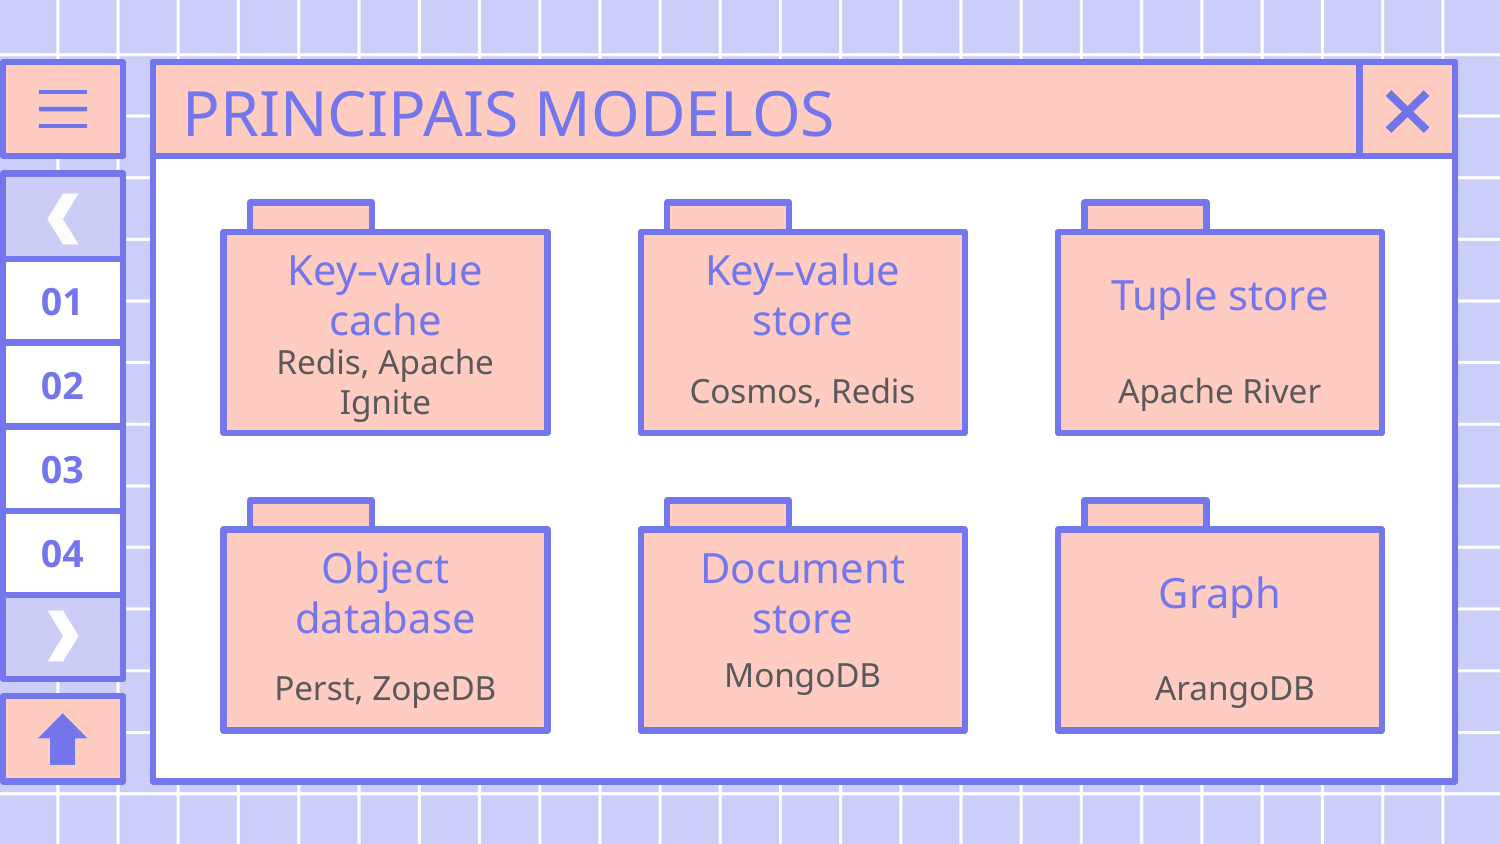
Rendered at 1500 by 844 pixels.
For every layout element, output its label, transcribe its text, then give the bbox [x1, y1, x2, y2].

subtitle Redis, Apache Ignite [238, 355, 533, 407]
subtitle Document store [655, 556, 950, 628]
subtitle Perst, ZopeDB [238, 661, 533, 713]
subtitle Key–value store [655, 258, 950, 330]
picture [0, 0, 1500, 844]
subtitle ArangoDB [1088, 661, 1382, 713]
picture [37, 713, 87, 765]
subtitle Cosmos, Redis [655, 365, 950, 416]
subtitle Tuple store [1073, 258, 1367, 330]
text_box 03 [20, 449, 104, 487]
title PRINCIPAIS MODELOS [182, 64, 1318, 159]
subtitle Apache River [1073, 365, 1367, 416]
text_box [1057, 202, 1382, 433]
text_box [640, 500, 965, 731]
text_box 04 [20, 533, 104, 572]
text_box 02 [20, 365, 104, 403]
text_box [640, 202, 965, 433]
text_box 01 [20, 281, 104, 319]
text_box [223, 500, 548, 731]
text_box [223, 202, 548, 433]
subtitle Key–value cache [238, 258, 533, 330]
picture [38, 610, 88, 662]
text_box [1057, 500, 1382, 731]
picture [38, 193, 88, 245]
picture [38, 90, 88, 128]
subtitle Graph [1073, 556, 1367, 628]
subtitle MongoDB [655, 649, 950, 700]
subtitle Object database [238, 556, 533, 628]
